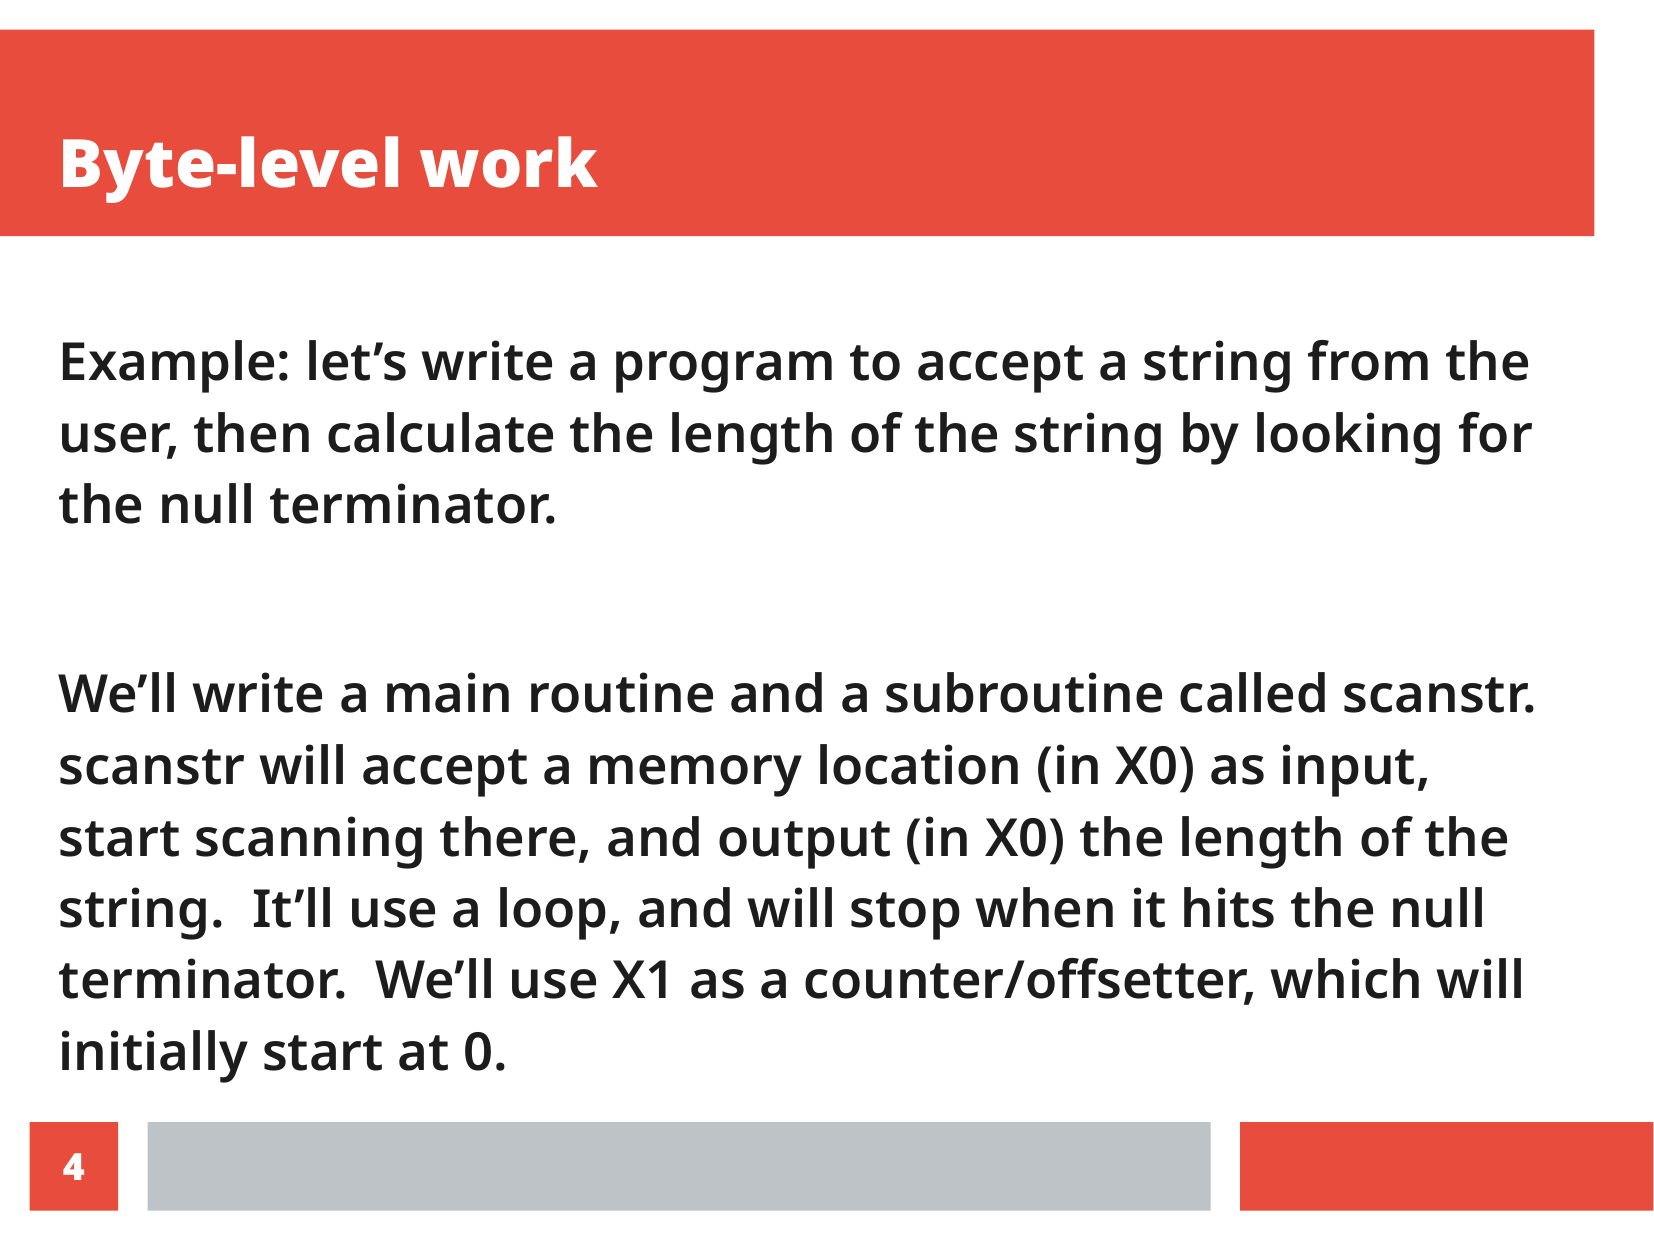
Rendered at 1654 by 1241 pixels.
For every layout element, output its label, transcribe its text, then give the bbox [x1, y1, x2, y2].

list Example: let’s write a program to accept a string from the user, then calculate the length of the string by looking for the null terminator. We’ll write a main routine and a subroutine called scanstr. scanstr will accept a memory location (in X0) as input, start scanning there, and output (in X0) the length of the string. It’ll use a loop, and will stop when it hits the null terminator. We’ll use X1 as a counter/offsetter, which will initially start at 0. [59, 324, 1565, 1093]
title Byte-level work [59, 59, 1595, 207]
